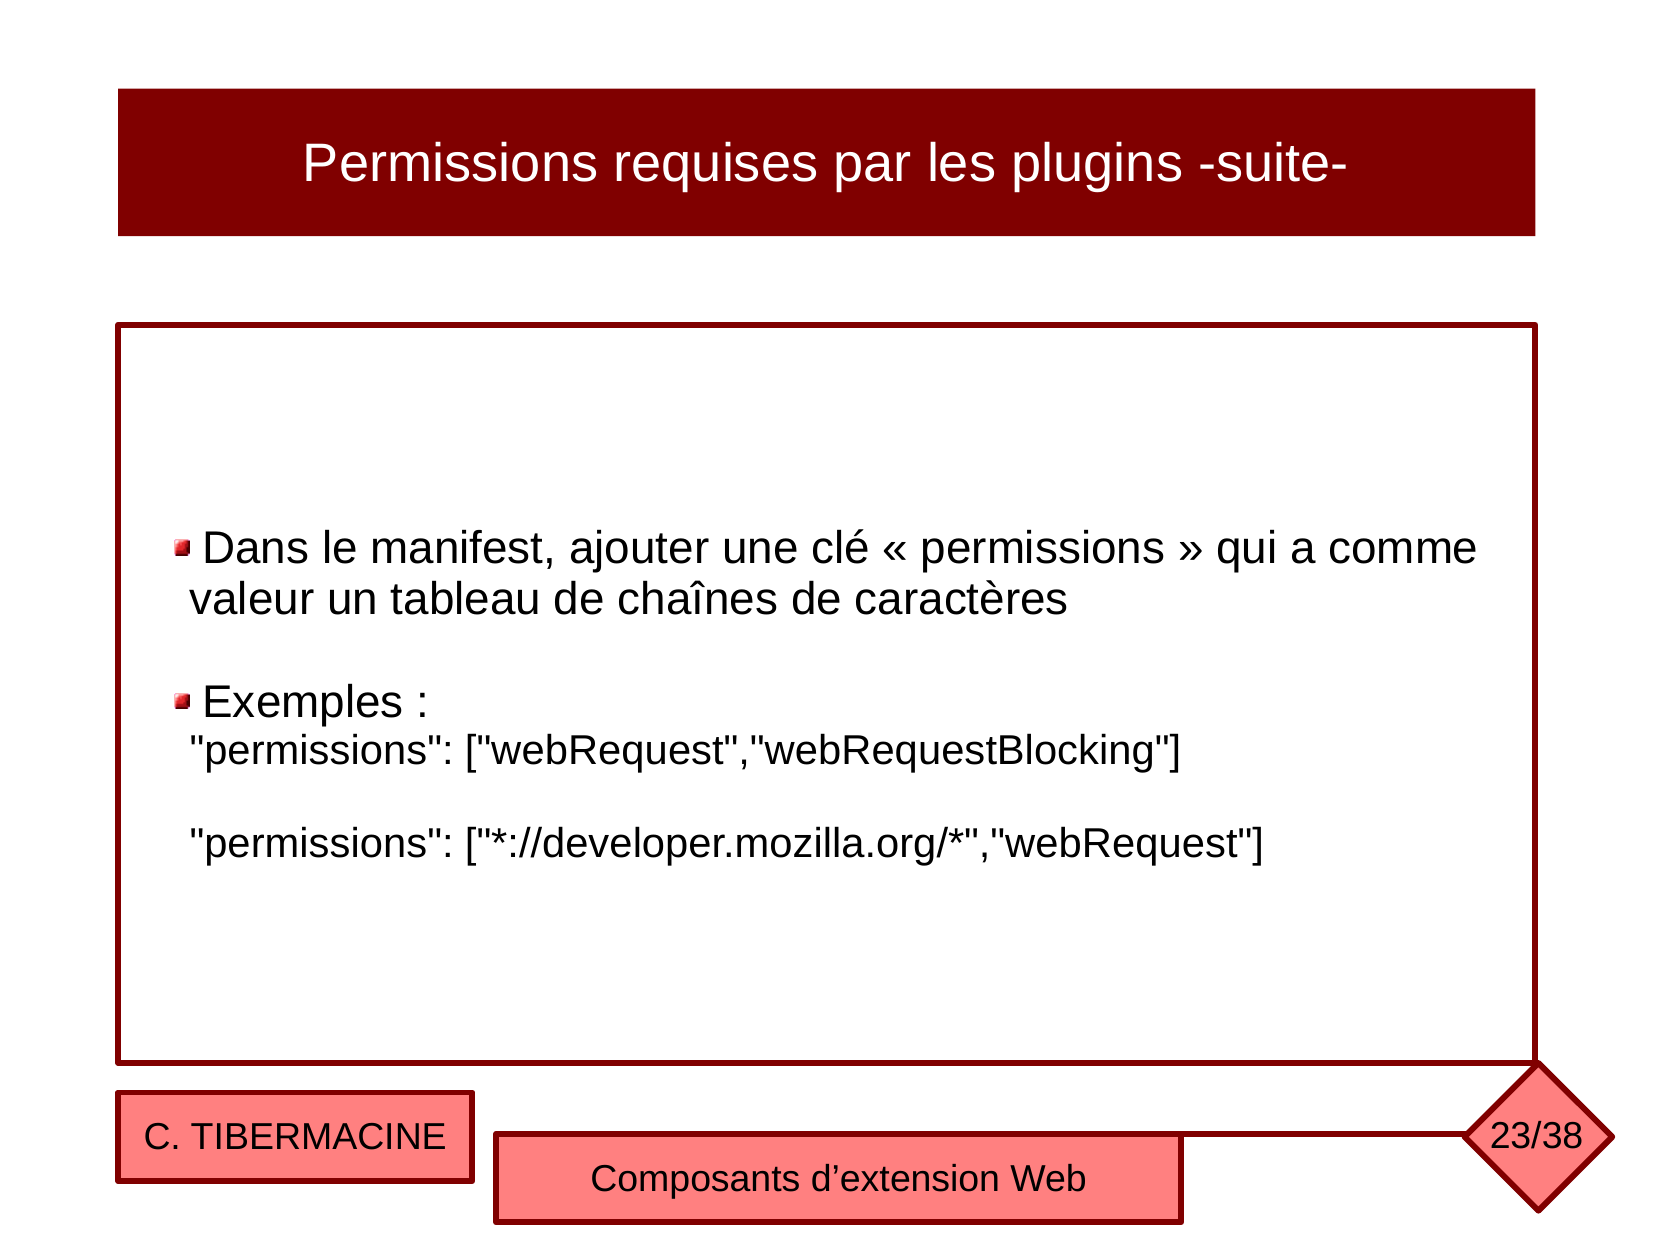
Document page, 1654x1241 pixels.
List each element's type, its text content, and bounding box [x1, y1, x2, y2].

text_box C. TIBERMACINE [118, 1092, 473, 1182]
picture [174, 539, 190, 556]
text_box Permissions requises par les plugins -suite- [118, 88, 1536, 237]
text_box <numéro>/38 [1475, 1107, 1654, 1164]
text_box [1494, 1062, 1583, 1107]
picture [174, 693, 190, 709]
text_box Composants d’extension Web [496, 1133, 1182, 1223]
text_box [1491, 1164, 1586, 1211]
text_box Dans le manifest, ajouter une clé « permissions » qui a comme valeur un tableau de chaînes de caractères Exemples : "permissions": ["webRequest","webRequestBlocking"] "permissions": ["*://developer.mozilla.org/*","webRequest"] [118, 324, 1536, 1063]
text_box [1464, 1126, 1475, 1148]
